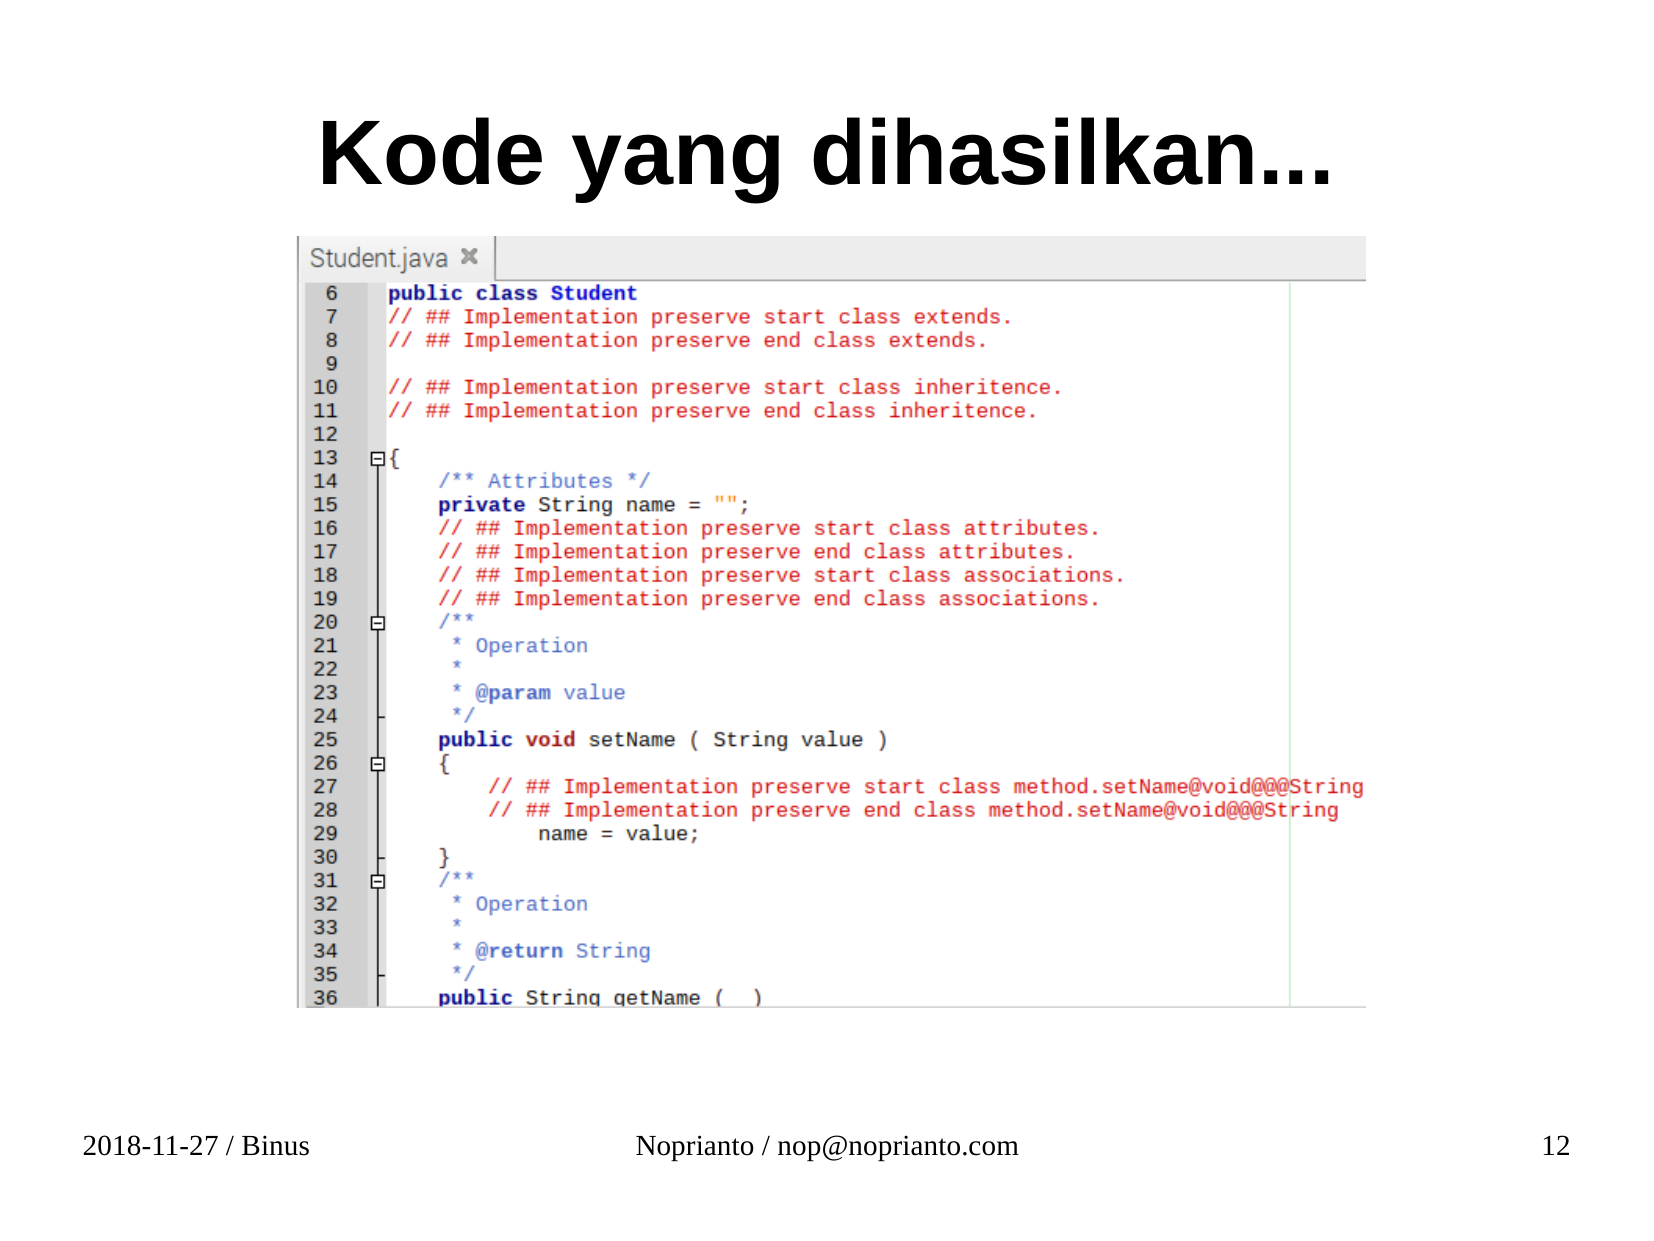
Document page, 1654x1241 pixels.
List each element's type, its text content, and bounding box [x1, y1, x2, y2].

title Kode yang dihasilkan... [82, 49, 1571, 257]
picture [296, 236, 1366, 1008]
